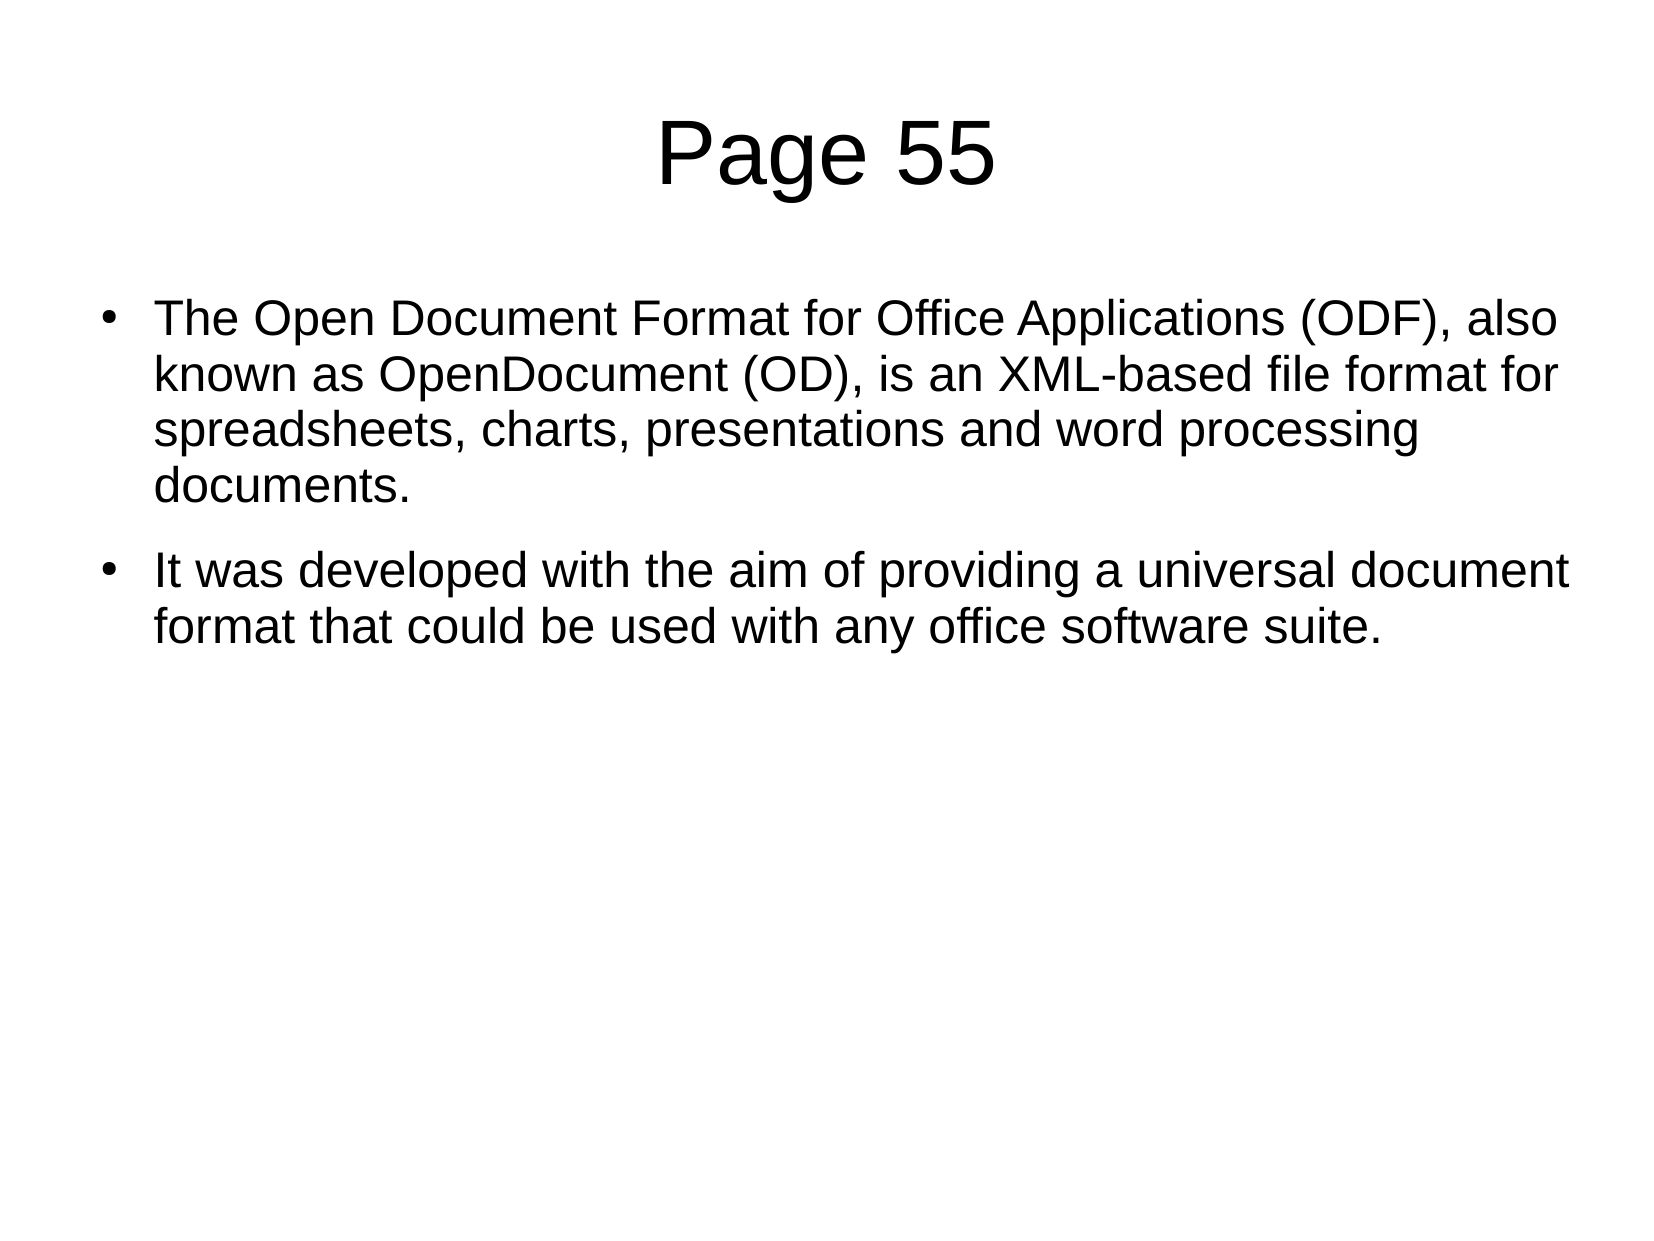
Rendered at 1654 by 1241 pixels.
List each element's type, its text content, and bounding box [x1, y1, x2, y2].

title Page 55 [82, 49, 1571, 257]
list The Open Document Format for Office Applications (ODF), also known as OpenDocument (OD), is an XML-based file format for spreadsheets, charts, presentations and word processing documents. It was developed with the aim of providing a universal document format that could be used with any office software suite. [82, 290, 1571, 1109]
